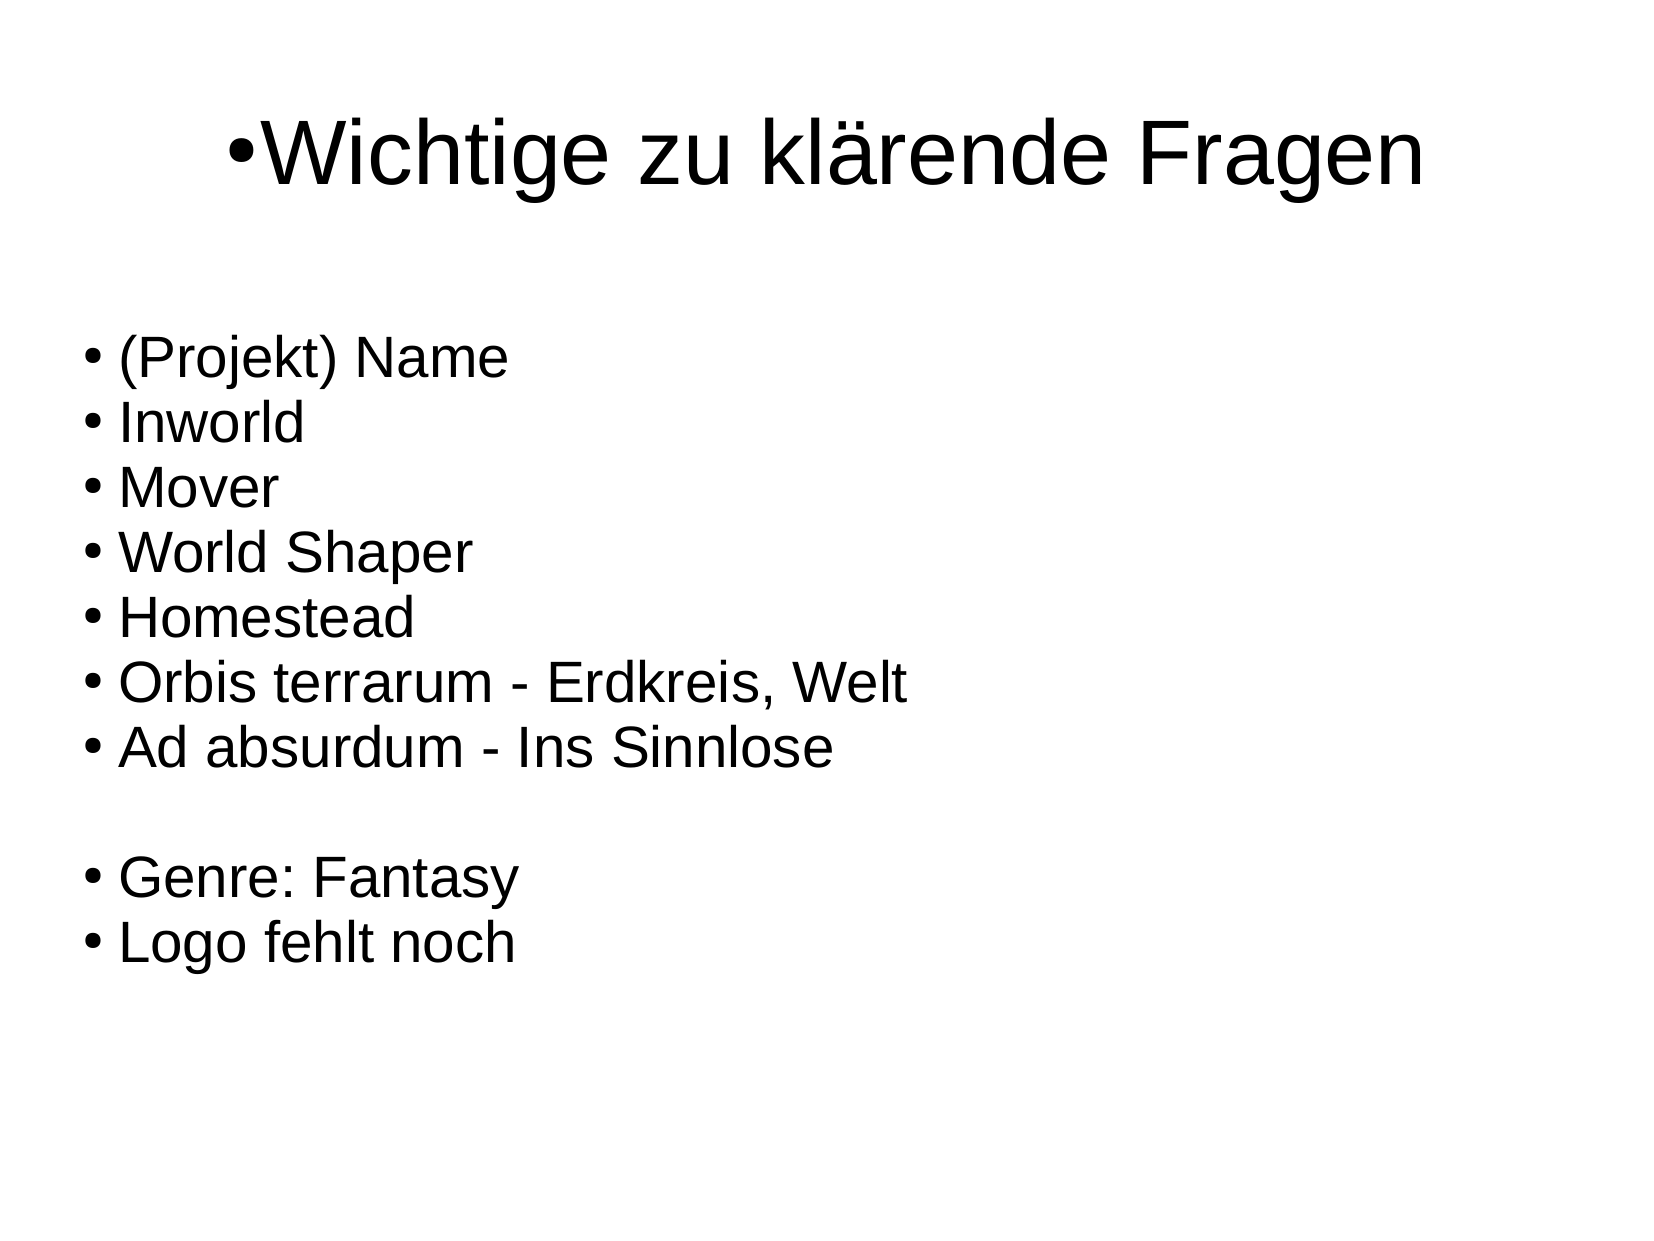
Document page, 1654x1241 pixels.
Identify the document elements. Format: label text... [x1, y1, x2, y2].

subtitle (Projekt) Name Inworld Mover World Shaper Homestead Orbis terrarum - Erdkreis, Welt Ad absurdum - Ins Sinnlose Genre: Fantasy Logo fehlt noch [82, 287, 1571, 1013]
title Wichtige zu klärende Fragen [82, 49, 1571, 257]
